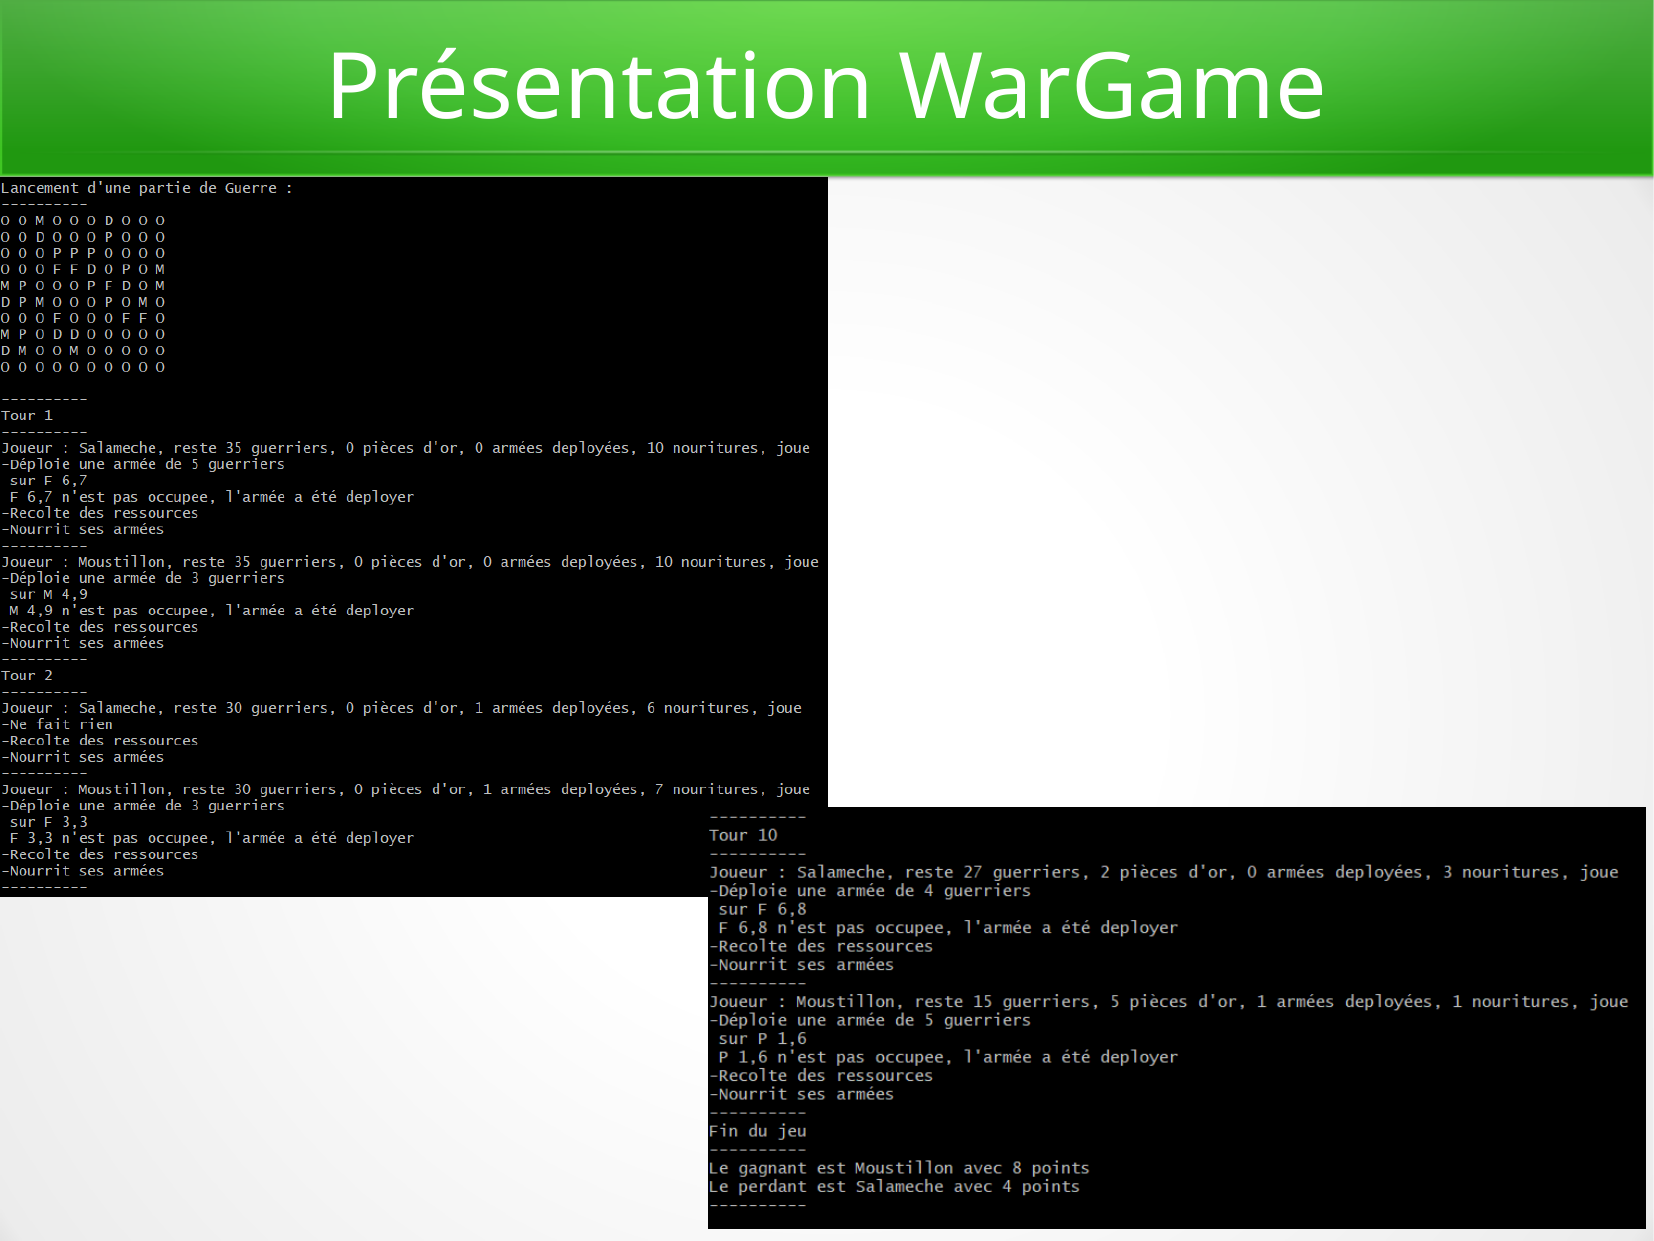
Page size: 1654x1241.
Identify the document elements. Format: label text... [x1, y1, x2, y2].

title Présentation WarGame [82, 11, 1571, 154]
picture [0, 0, 1654, 1241]
